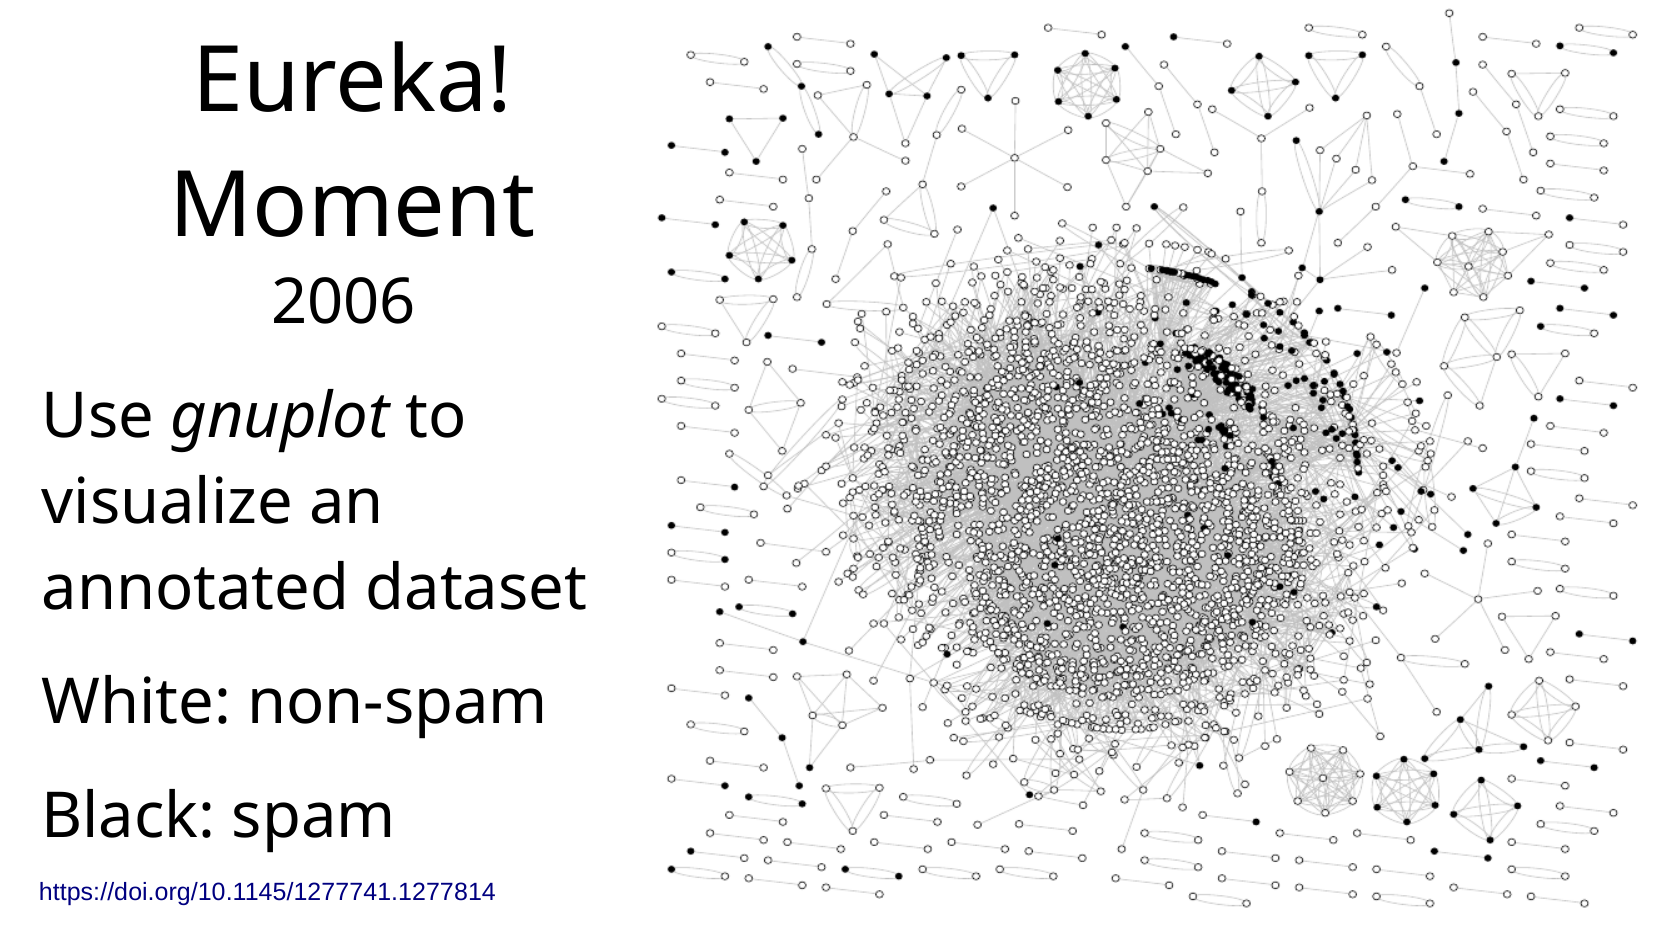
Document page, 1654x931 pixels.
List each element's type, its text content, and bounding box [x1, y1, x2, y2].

title Eureka! Moment [30, 6, 676, 271]
text_box https://doi.org/10.1145/1277741.1277814 [24, 870, 736, 921]
picture [639, 0, 1651, 931]
list 2006 Use gnuplot to visualize an annotated dataset White: non-spam Black: spam [41, 255, 646, 856]
